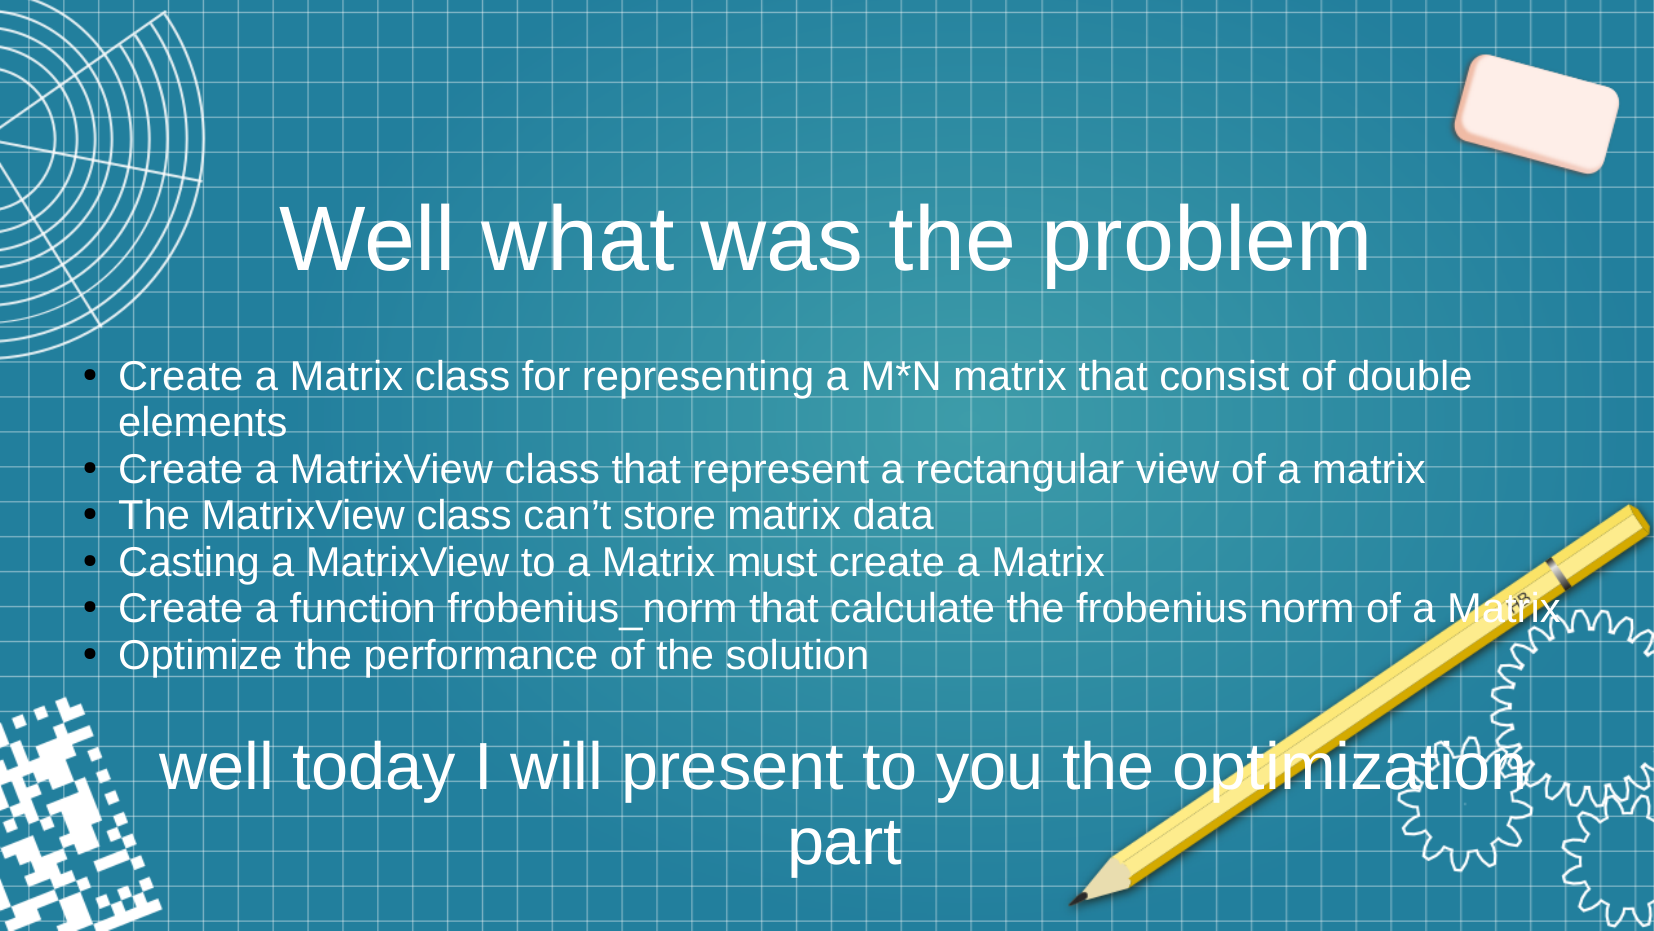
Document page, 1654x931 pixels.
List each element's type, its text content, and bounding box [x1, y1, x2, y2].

title Well what was the problem [82, 132, 1571, 346]
subtitle Create a Matrix class for representing a M*N matrix that consist of double elements Create a MatrixView class that represent a rectangular view of a matrix The MatrixView class can’t store matrix data Casting a MatrixView to a Matrix must create a Matrix Create a function frobenius_norm that calculate the frobenius norm of a Matrix Optimize the performance of the solution well today I will present to you the optimization part [82, 352, 1571, 879]
picture [0, 0, 1654, 931]
